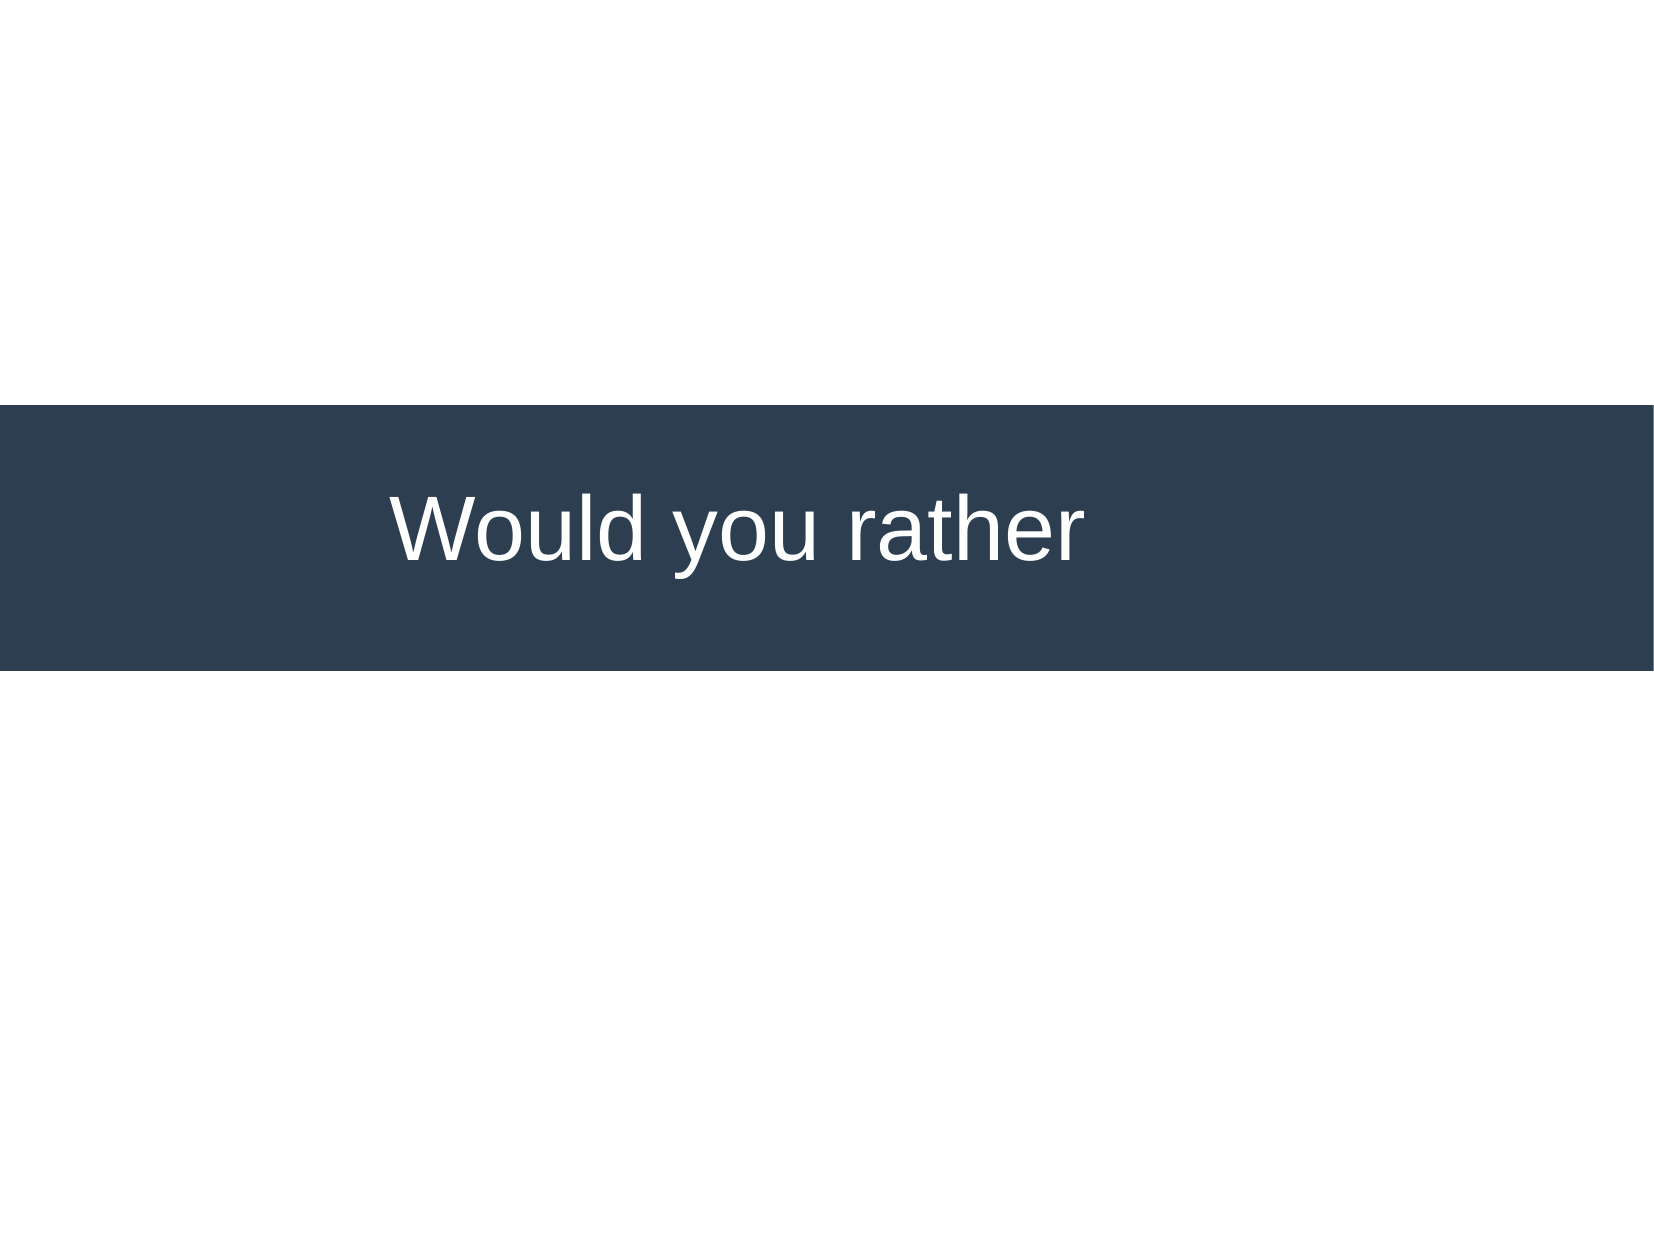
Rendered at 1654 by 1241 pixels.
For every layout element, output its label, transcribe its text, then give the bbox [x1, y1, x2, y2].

title Would you rather [90, 420, 1386, 628]
